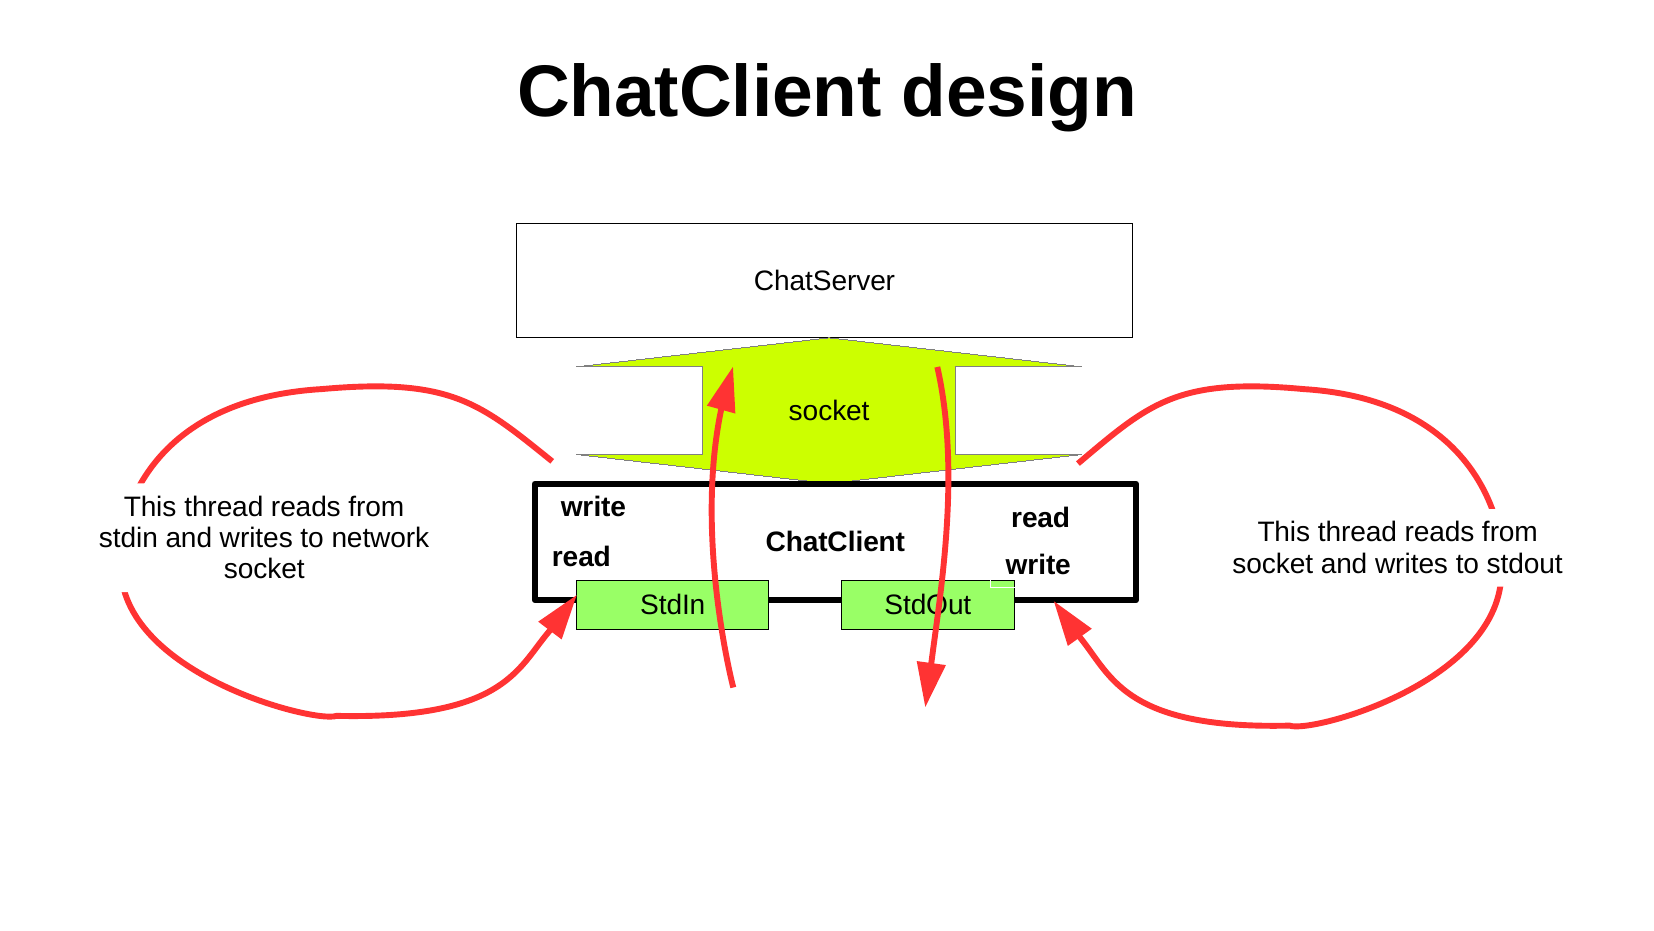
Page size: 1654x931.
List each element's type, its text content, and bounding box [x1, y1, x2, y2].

title ChatClient design [82, 37, 1571, 147]
text_box read [996, 495, 1085, 541]
text_box StdIn [719, 580, 769, 630]
text_box write [545, 483, 641, 530]
text_box ChatClient [946, 483, 1136, 601]
text_box This thread reads from stdin and writes to network socket [84, 483, 445, 593]
text_box StdOut [939, 580, 1015, 630]
text_box ChatClient [715, 483, 945, 601]
text_box ChatClient [534, 483, 712, 601]
text_box StdIn [576, 580, 718, 630]
text_box read [537, 533, 626, 581]
text_box This thread reads from socket and writes to stdout [1217, 509, 1578, 587]
text_box write [990, 541, 1086, 588]
text_box StdOut [841, 580, 938, 630]
text_box ChatServer [516, 223, 1133, 338]
text_box socket [576, 337, 1082, 483]
